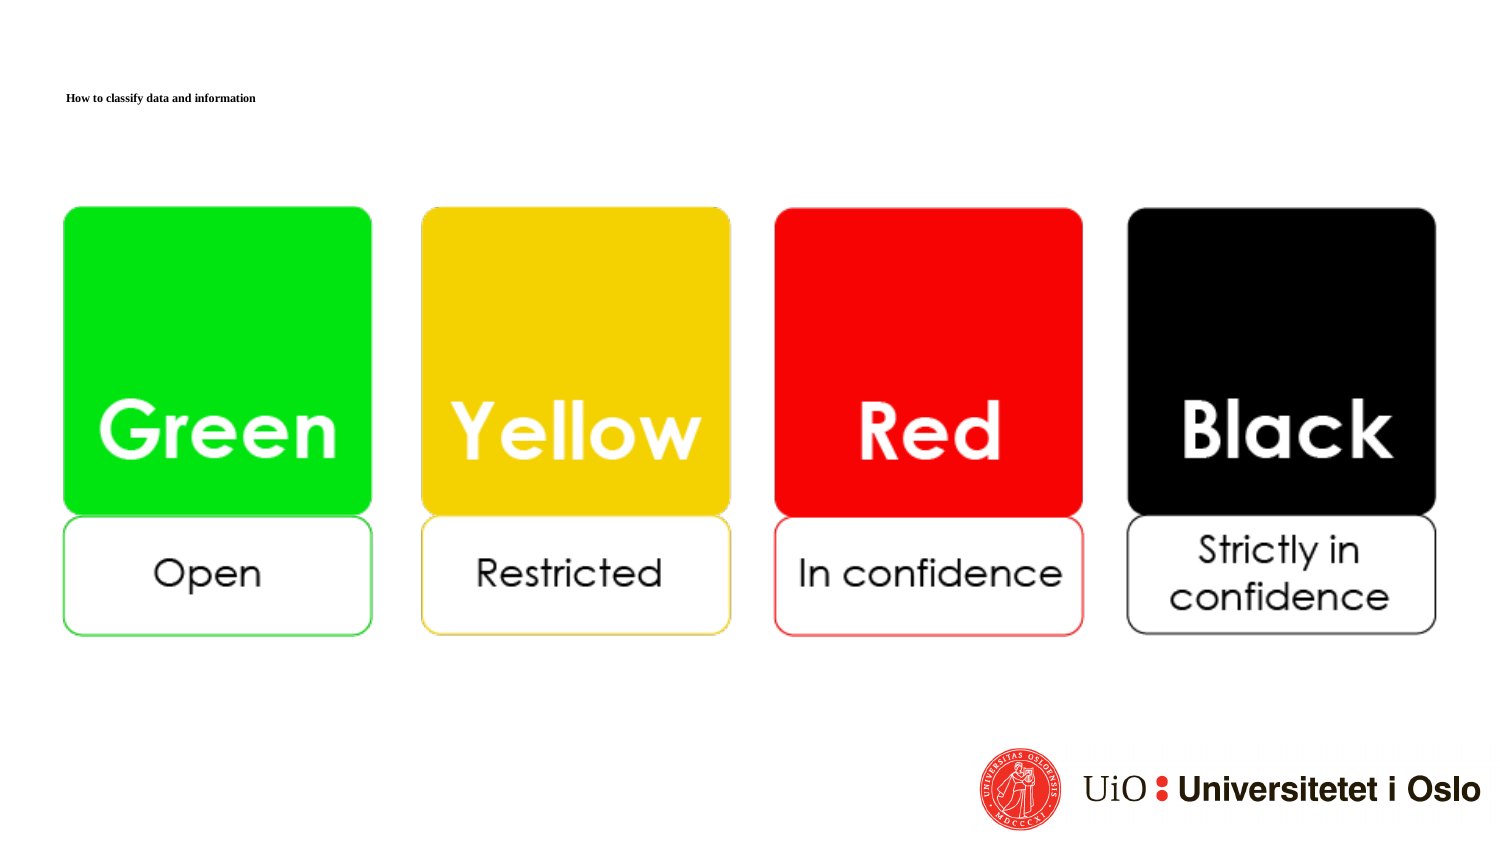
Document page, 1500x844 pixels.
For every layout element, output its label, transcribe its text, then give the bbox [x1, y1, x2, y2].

picture [970, 742, 1500, 837]
title How to classify data and information [51, 72, 1449, 167]
picture [62, 206, 1438, 637]
